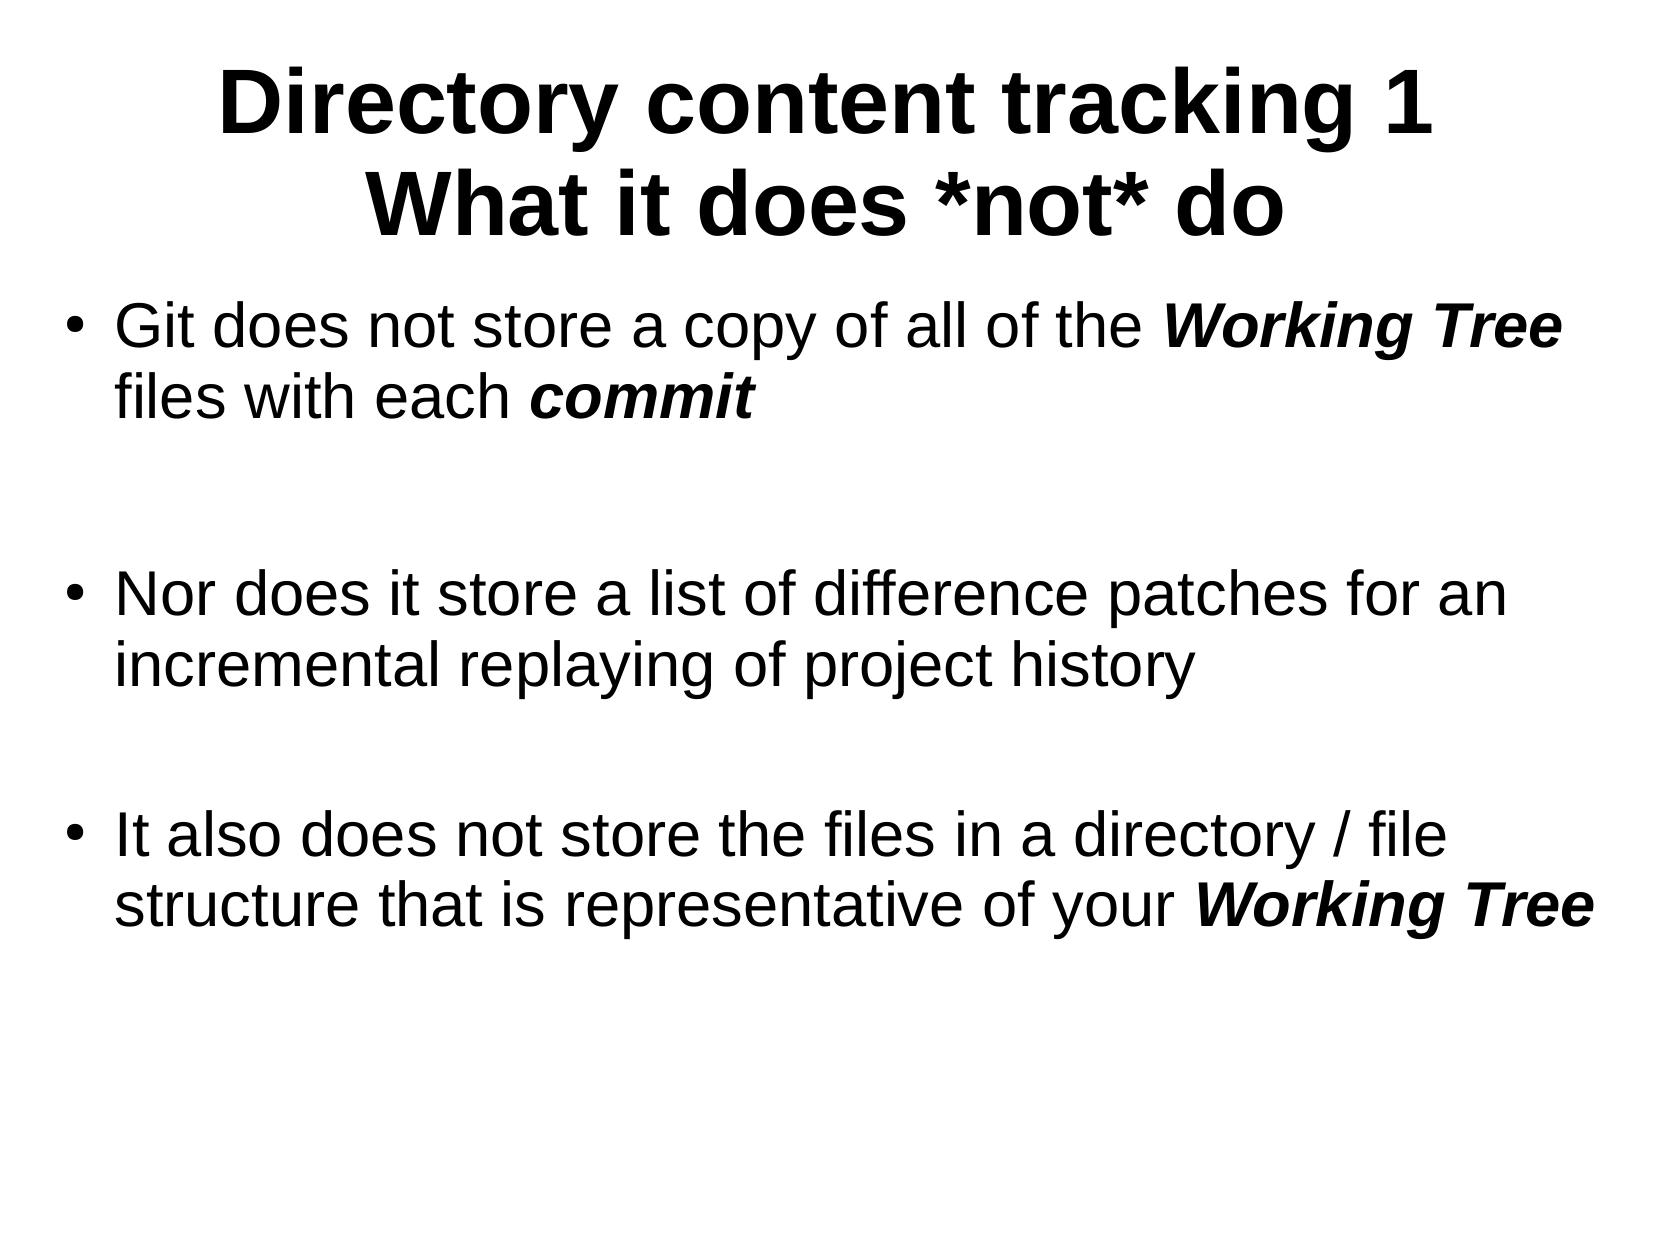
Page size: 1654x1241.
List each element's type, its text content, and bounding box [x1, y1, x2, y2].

title Directory content tracking 1 What it does *not* do [82, 49, 1571, 257]
list Git does not store a copy of all of the Working Tree files with each commit Nor does it store a list of difference patches for an incremental replaying of project history It also does not store the files in a directory / file structure that is representative of your Working Tree [47, 290, 1607, 1010]
